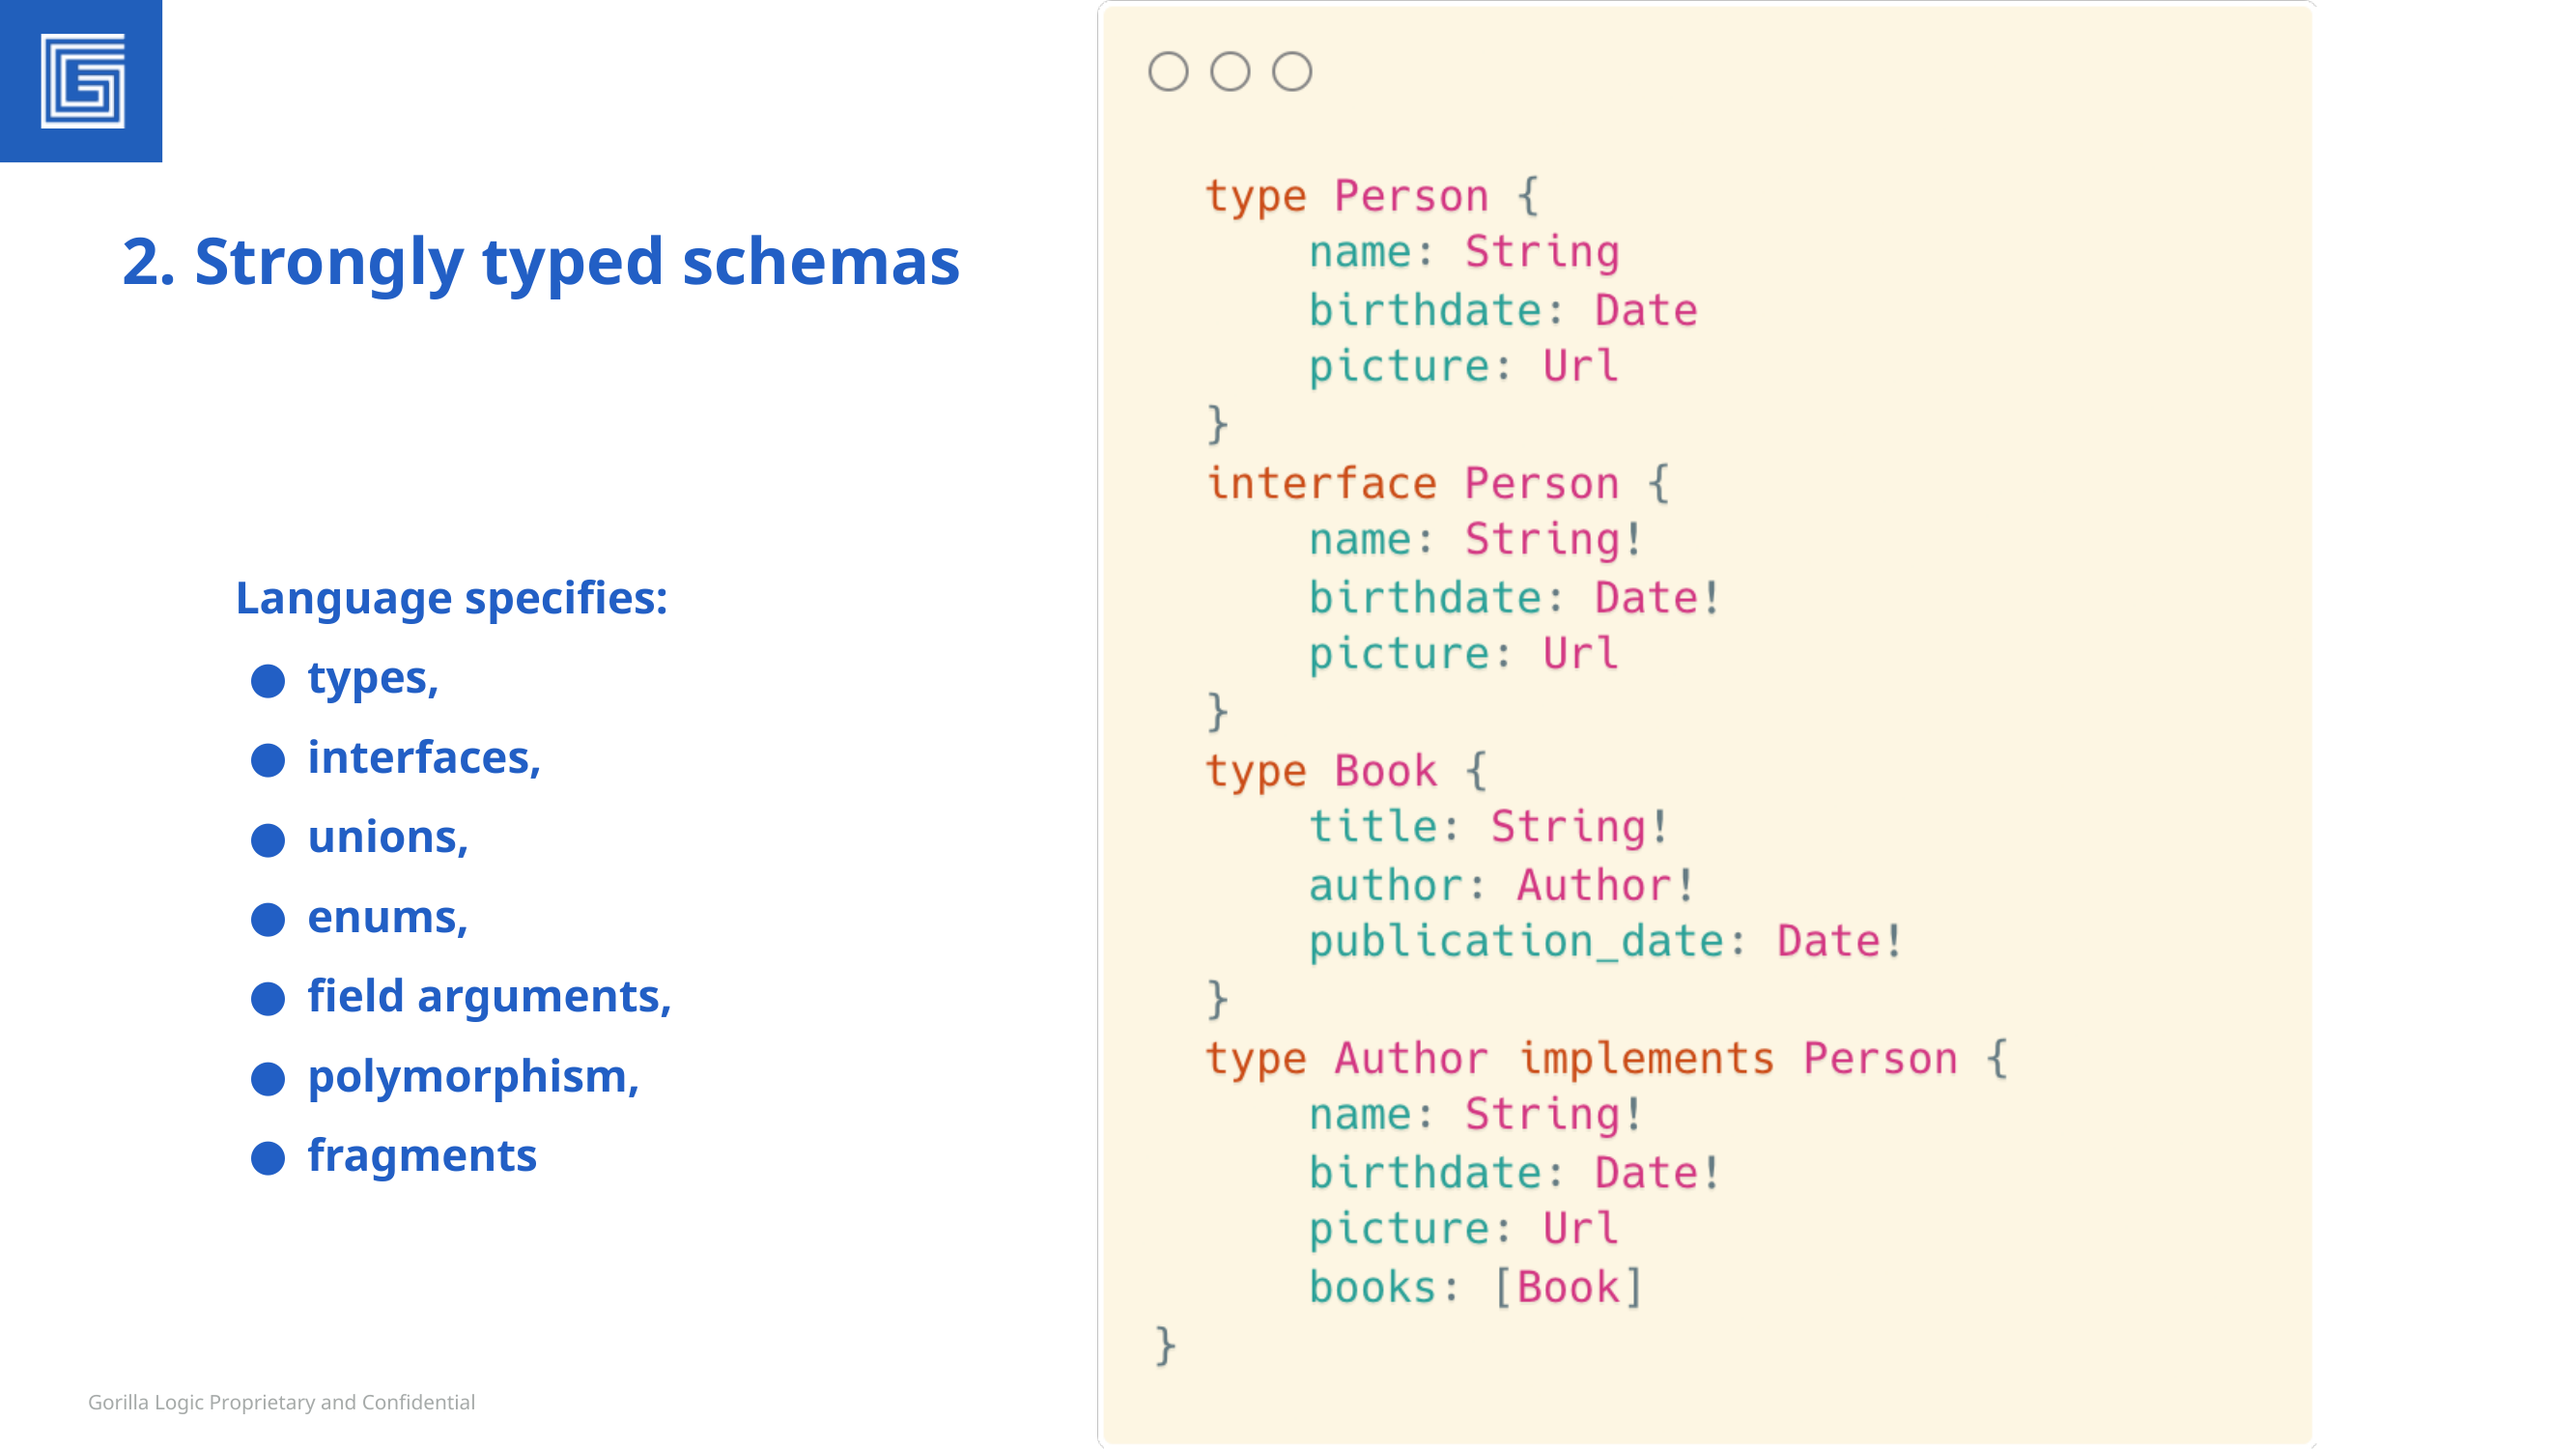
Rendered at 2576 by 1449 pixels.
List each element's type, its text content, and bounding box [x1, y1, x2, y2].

picture [41, 34, 132, 128]
text_box 2. Strongly typed schemas [107, 221, 1096, 319]
picture [1096, 0, 2317, 1449]
text_box Language specifies: types, interfaces, unions, enums, field arguments, polymorphism, fragments [220, 528, 992, 1205]
